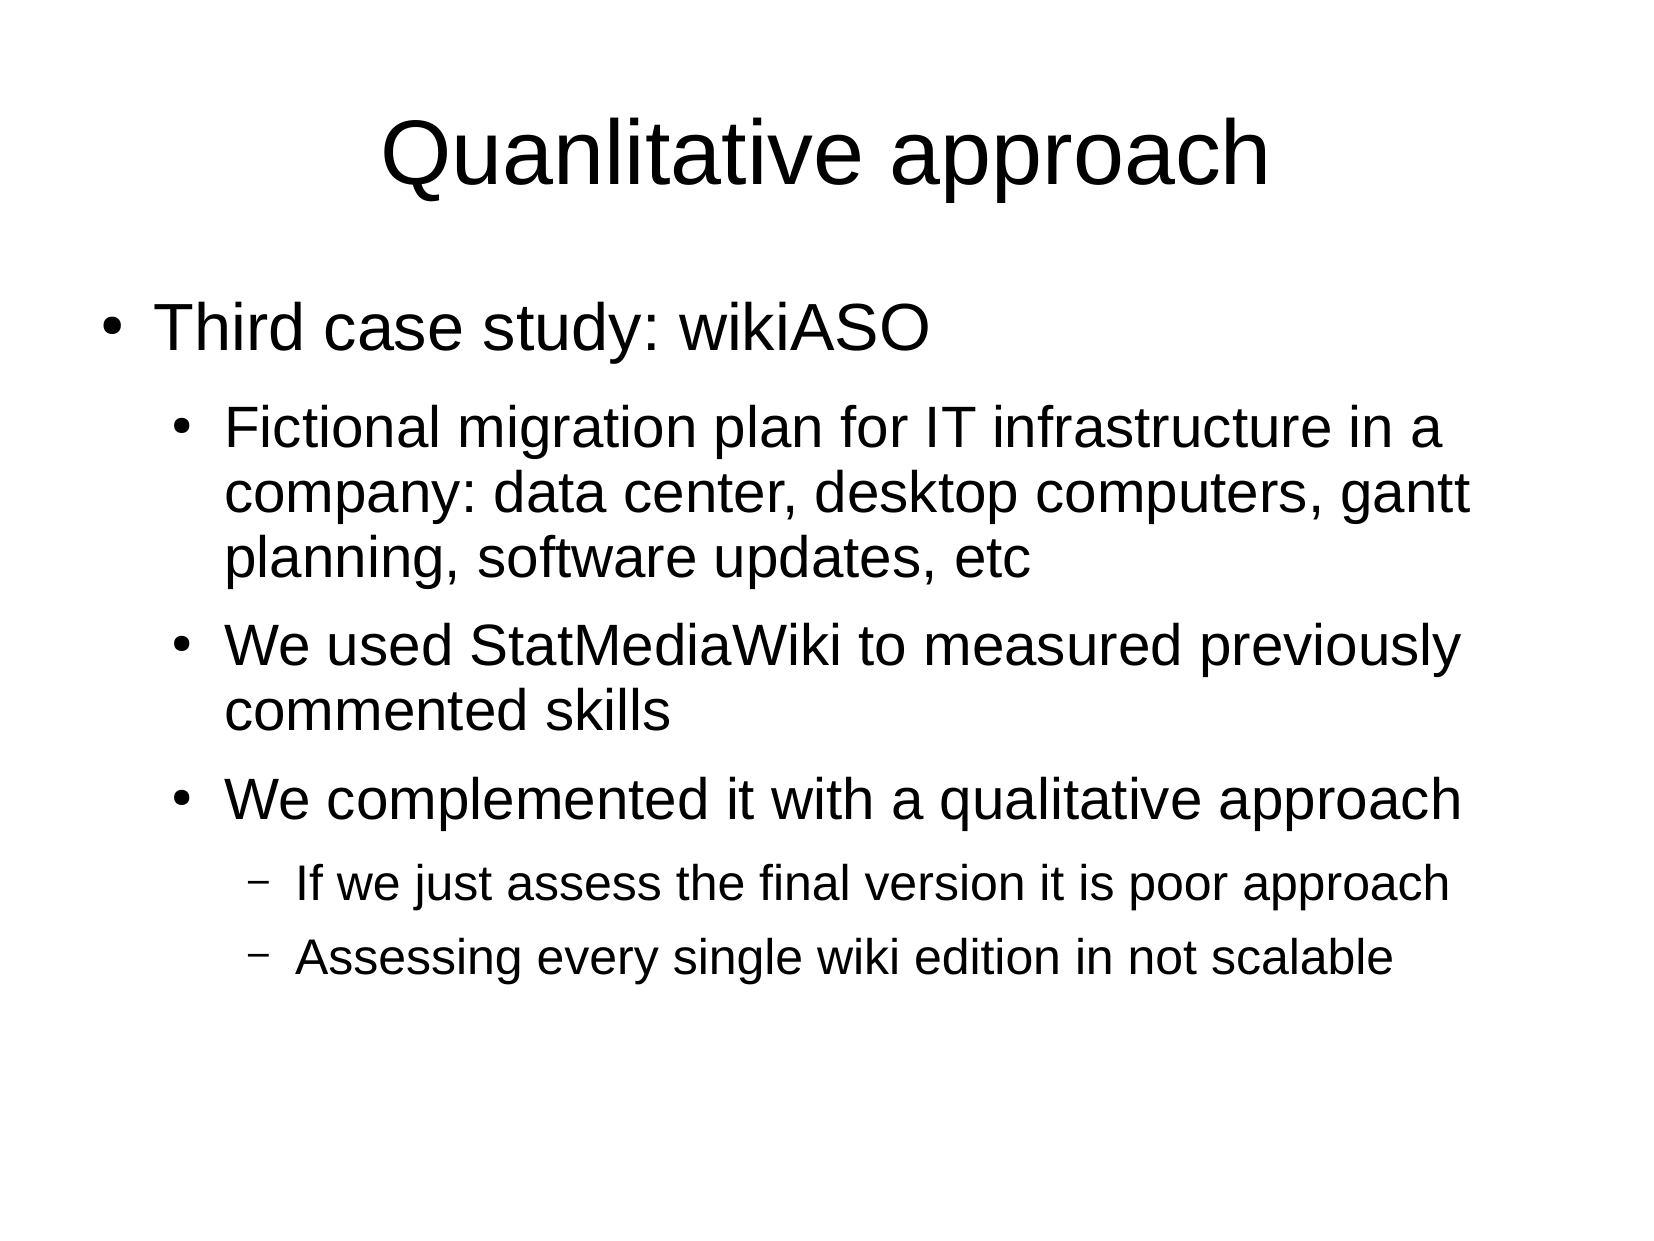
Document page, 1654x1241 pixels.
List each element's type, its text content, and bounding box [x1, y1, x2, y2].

list Third case study: wikiASO Fictional migration plan for IT infrastructure in a company: data center, desktop computers, gantt planning, software updates, etc We used StatMediaWiki to measured previously commented skills We complemented it with a qualitative approach If we just assess the final version it is poor approach Assessing every single wiki edition in not scalable [82, 290, 1571, 1109]
title Quanlitative approach [82, 49, 1571, 257]
